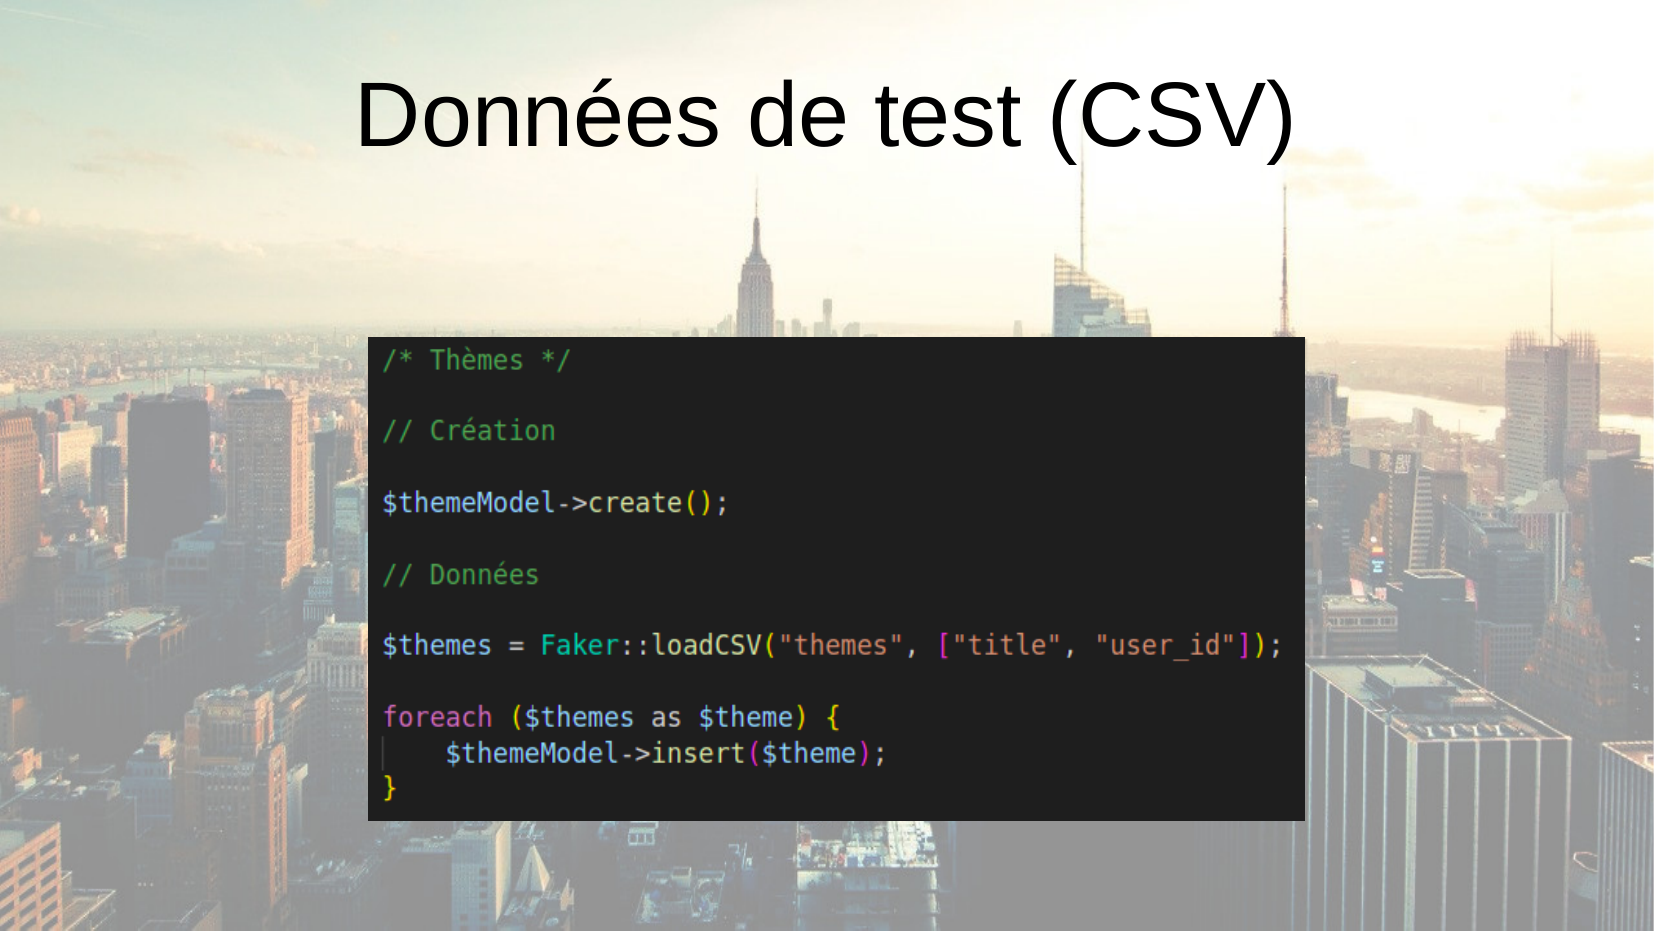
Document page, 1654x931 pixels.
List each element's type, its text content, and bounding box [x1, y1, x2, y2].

title Données de test (CSV) [82, 37, 1571, 193]
picture [0, 0, 1654, 931]
subtitle [82, 217, 1571, 758]
